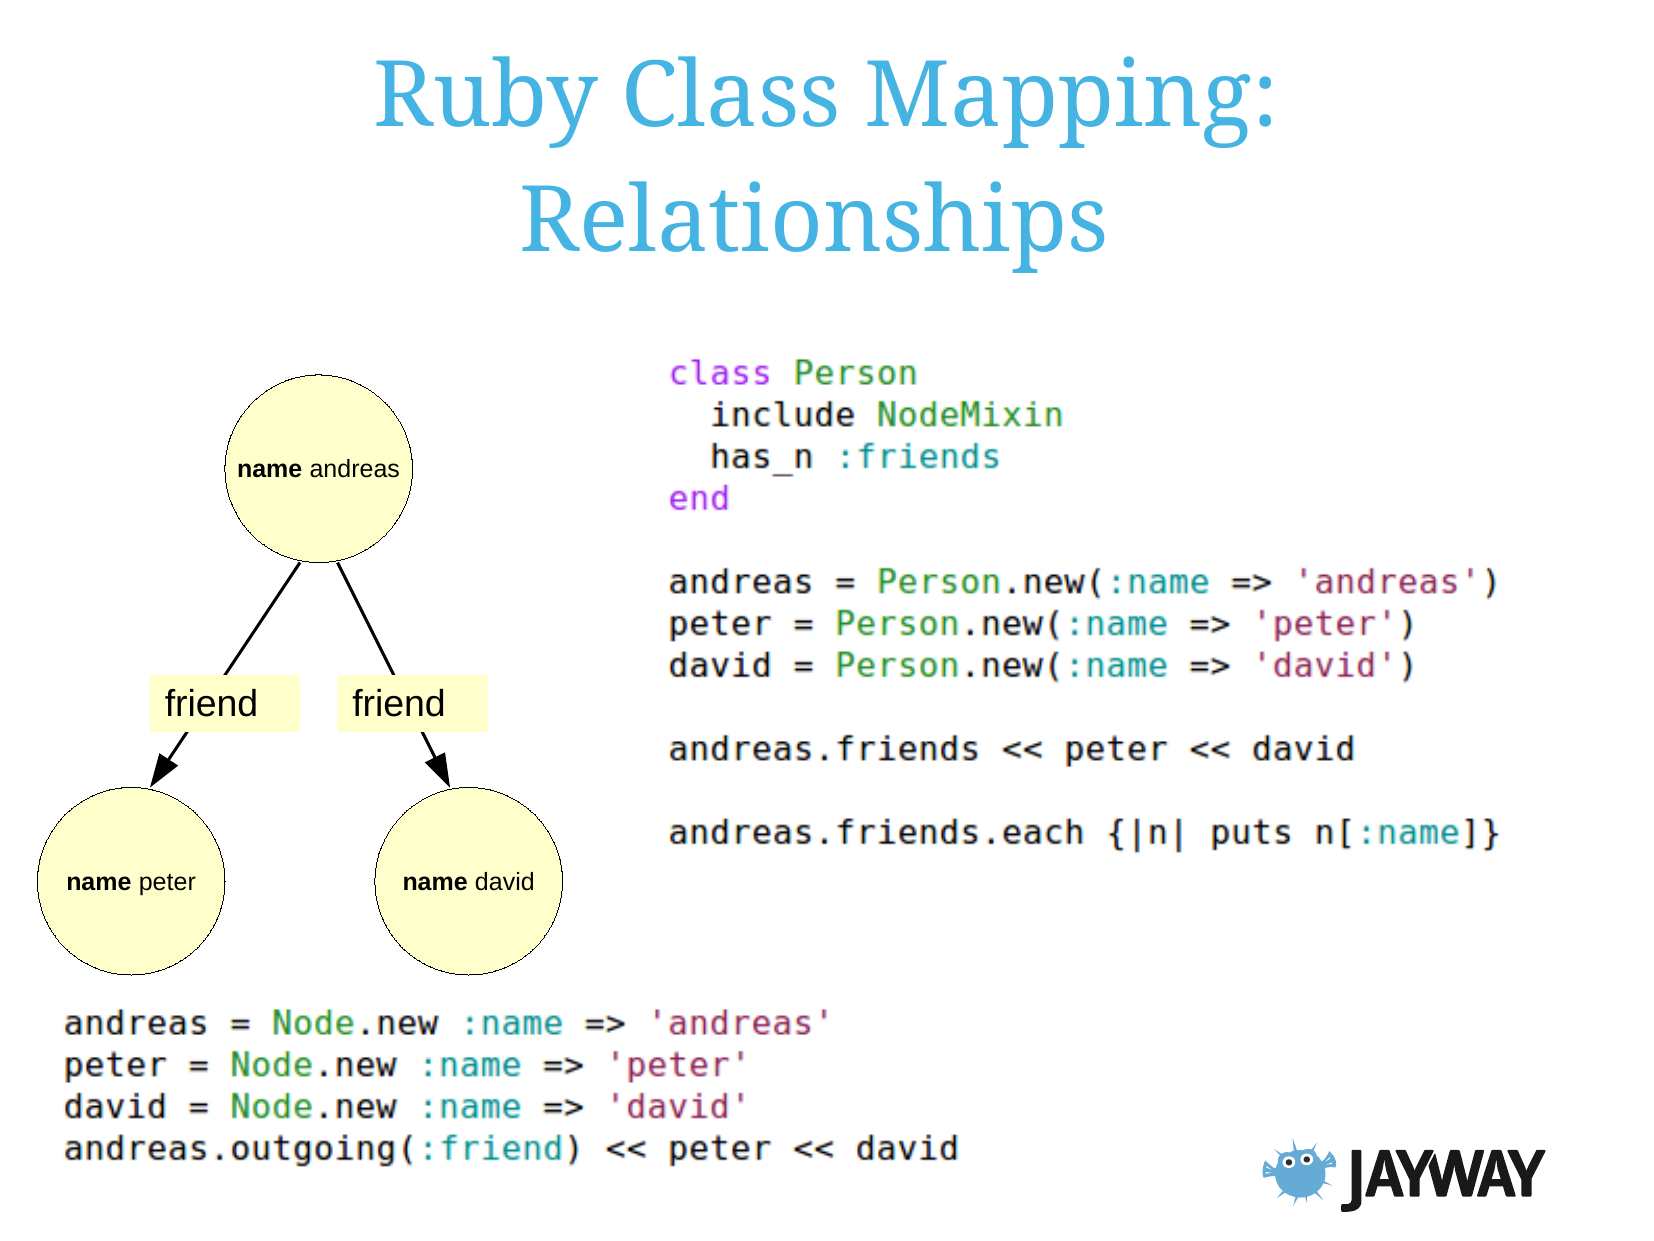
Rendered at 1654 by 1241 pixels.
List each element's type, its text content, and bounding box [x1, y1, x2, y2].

text_box friend [337, 675, 488, 732]
title Ruby Class Mapping: Relationships [82, 46, 1571, 261]
text_box name andreas [224, 374, 413, 563]
picture [37, 987, 1000, 1201]
text_box name david [374, 787, 563, 976]
text_box friend [150, 675, 301, 732]
text_box name peter [37, 787, 226, 976]
picture [646, 337, 1538, 884]
